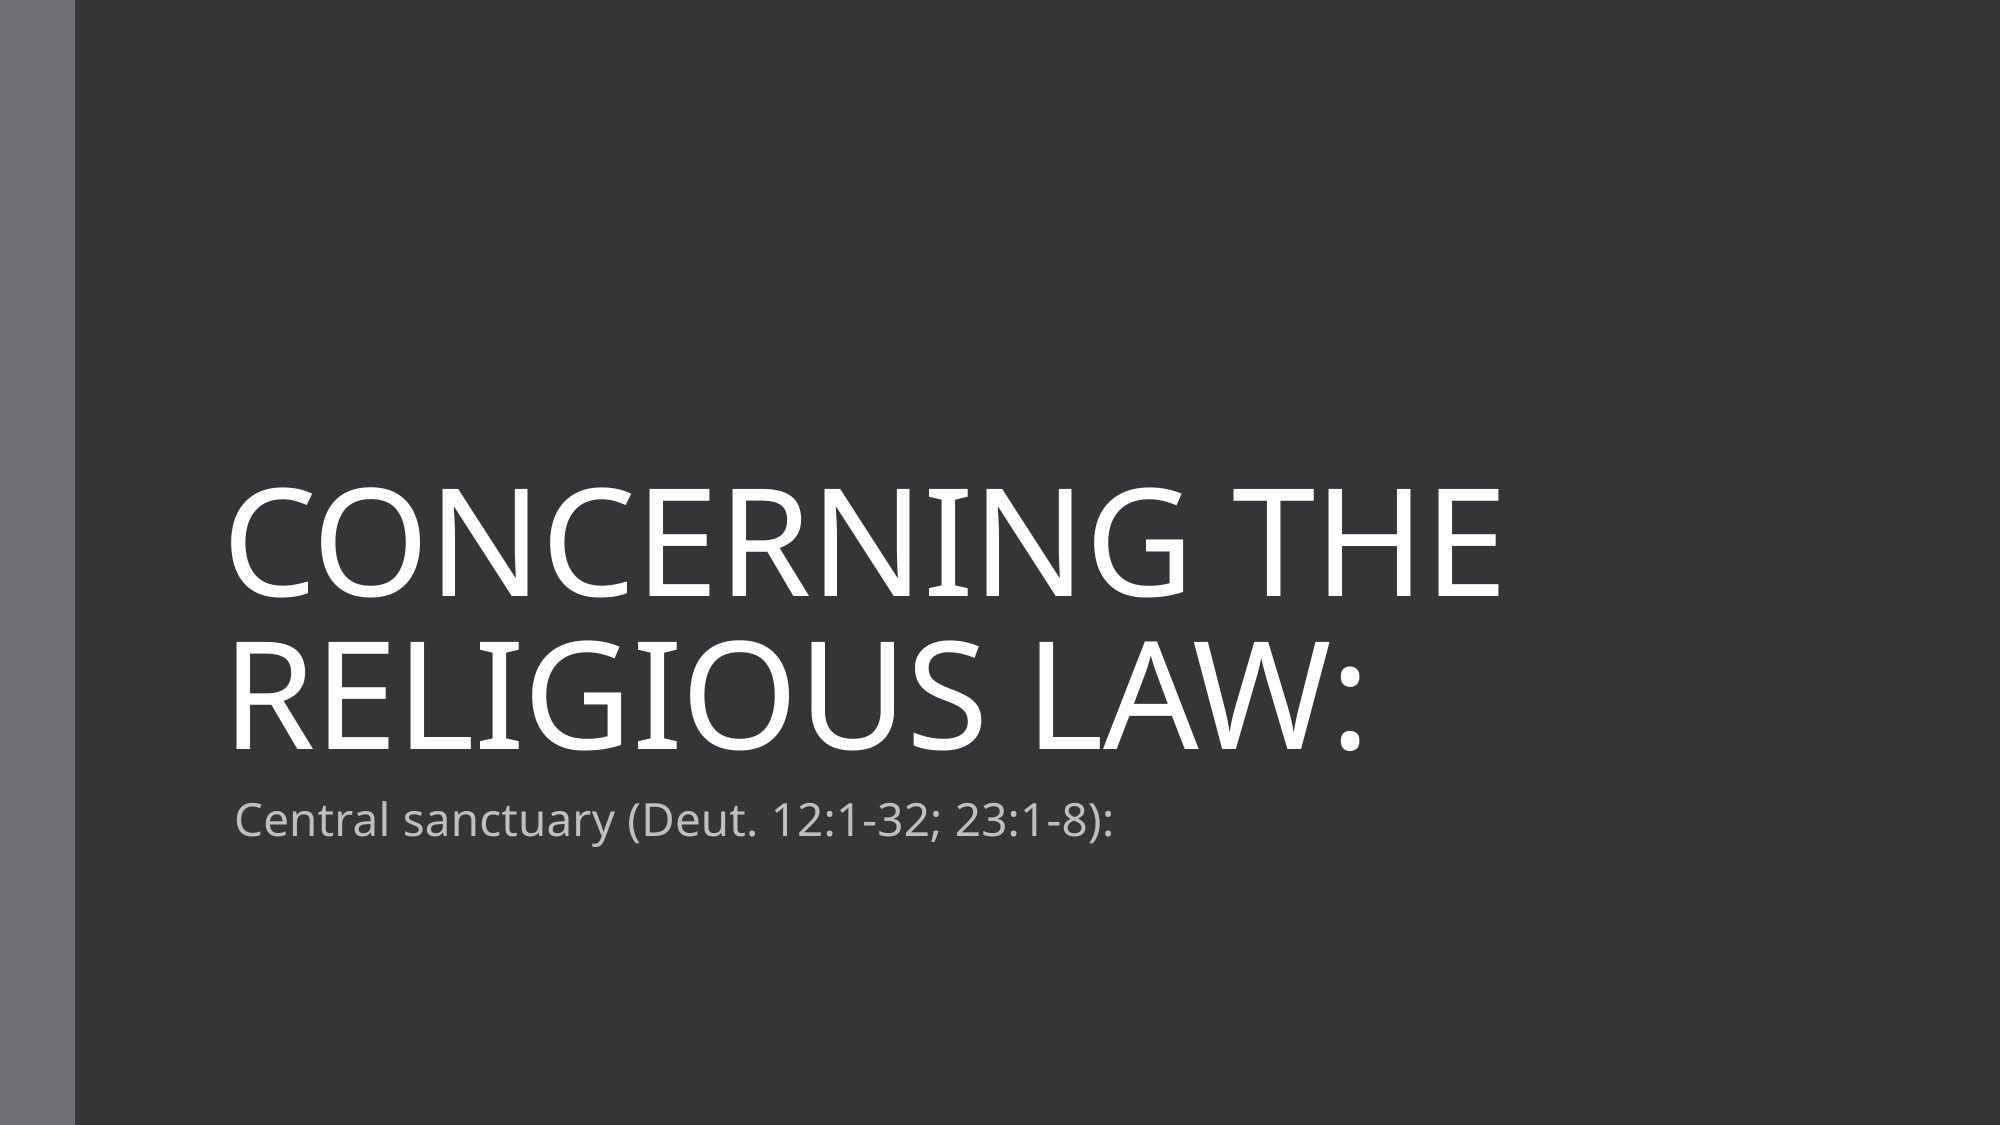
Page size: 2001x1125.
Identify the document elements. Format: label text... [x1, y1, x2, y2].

subtitle Central sanctuary (Deut. 12:1-32; 23:1-8): [206, 787, 1752, 1066]
title CONCERNING THE RELIGIOUS LAW: [206, 124, 1752, 787]
